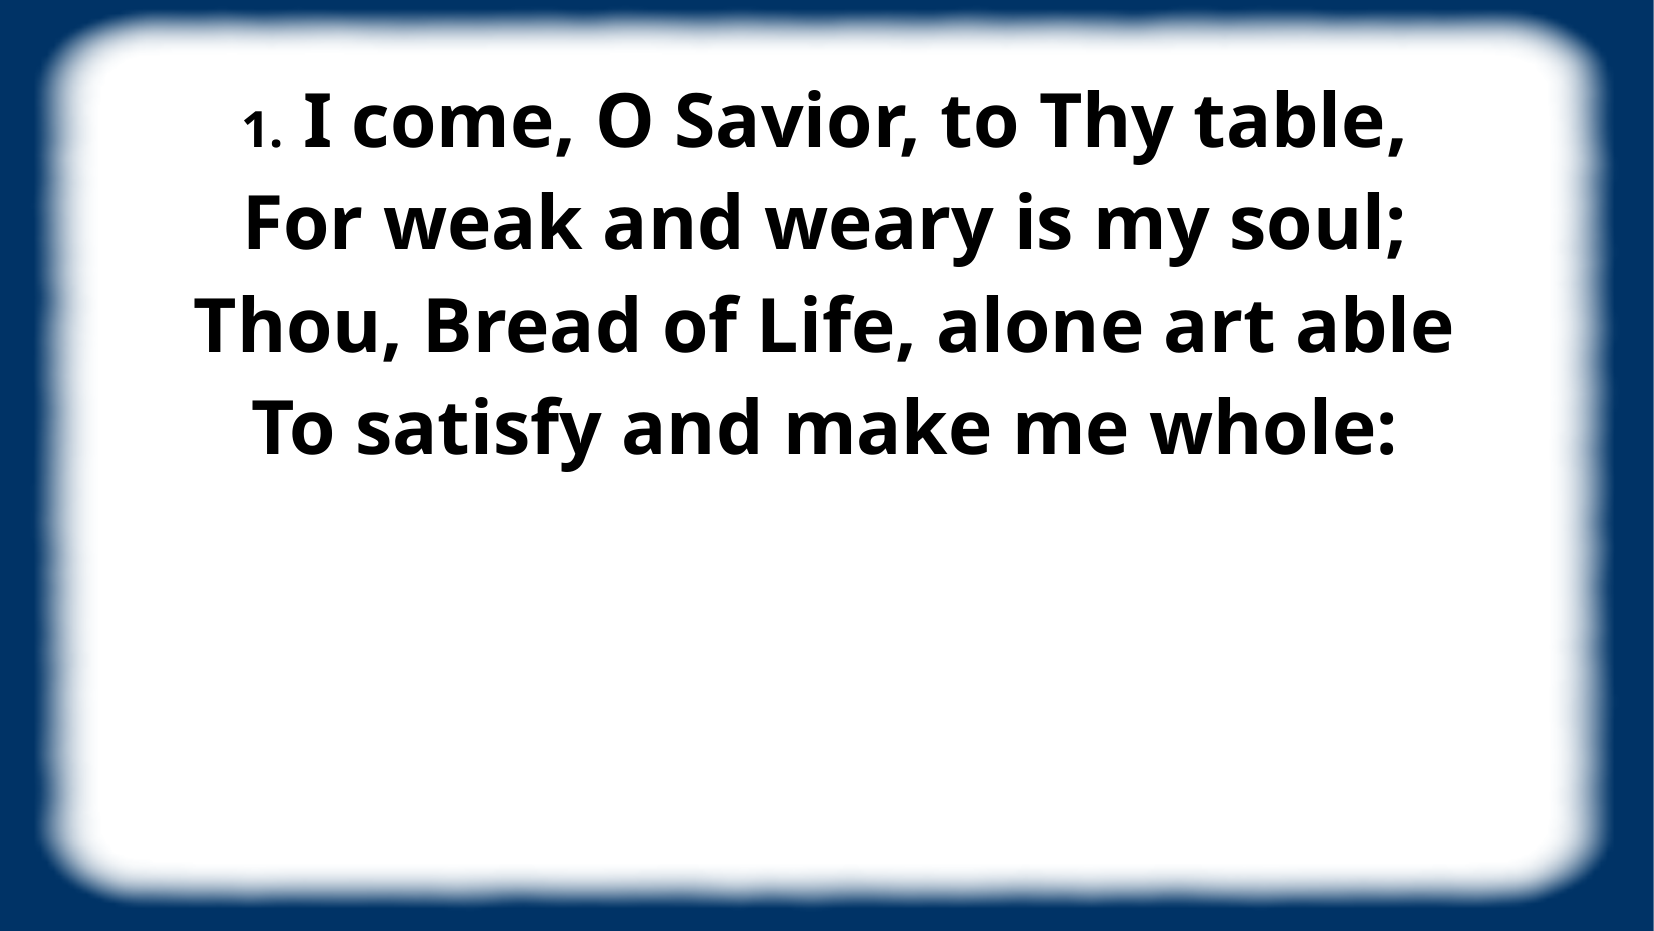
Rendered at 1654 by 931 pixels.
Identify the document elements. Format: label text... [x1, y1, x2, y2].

picture [0, 0, 1654, 931]
text_box 1. I come, O Savior, to Thy table, For weak and weary is my soul; Thou, Bread of Life, alone art able To satisfy and make me whole: [105, 60, 1546, 574]
